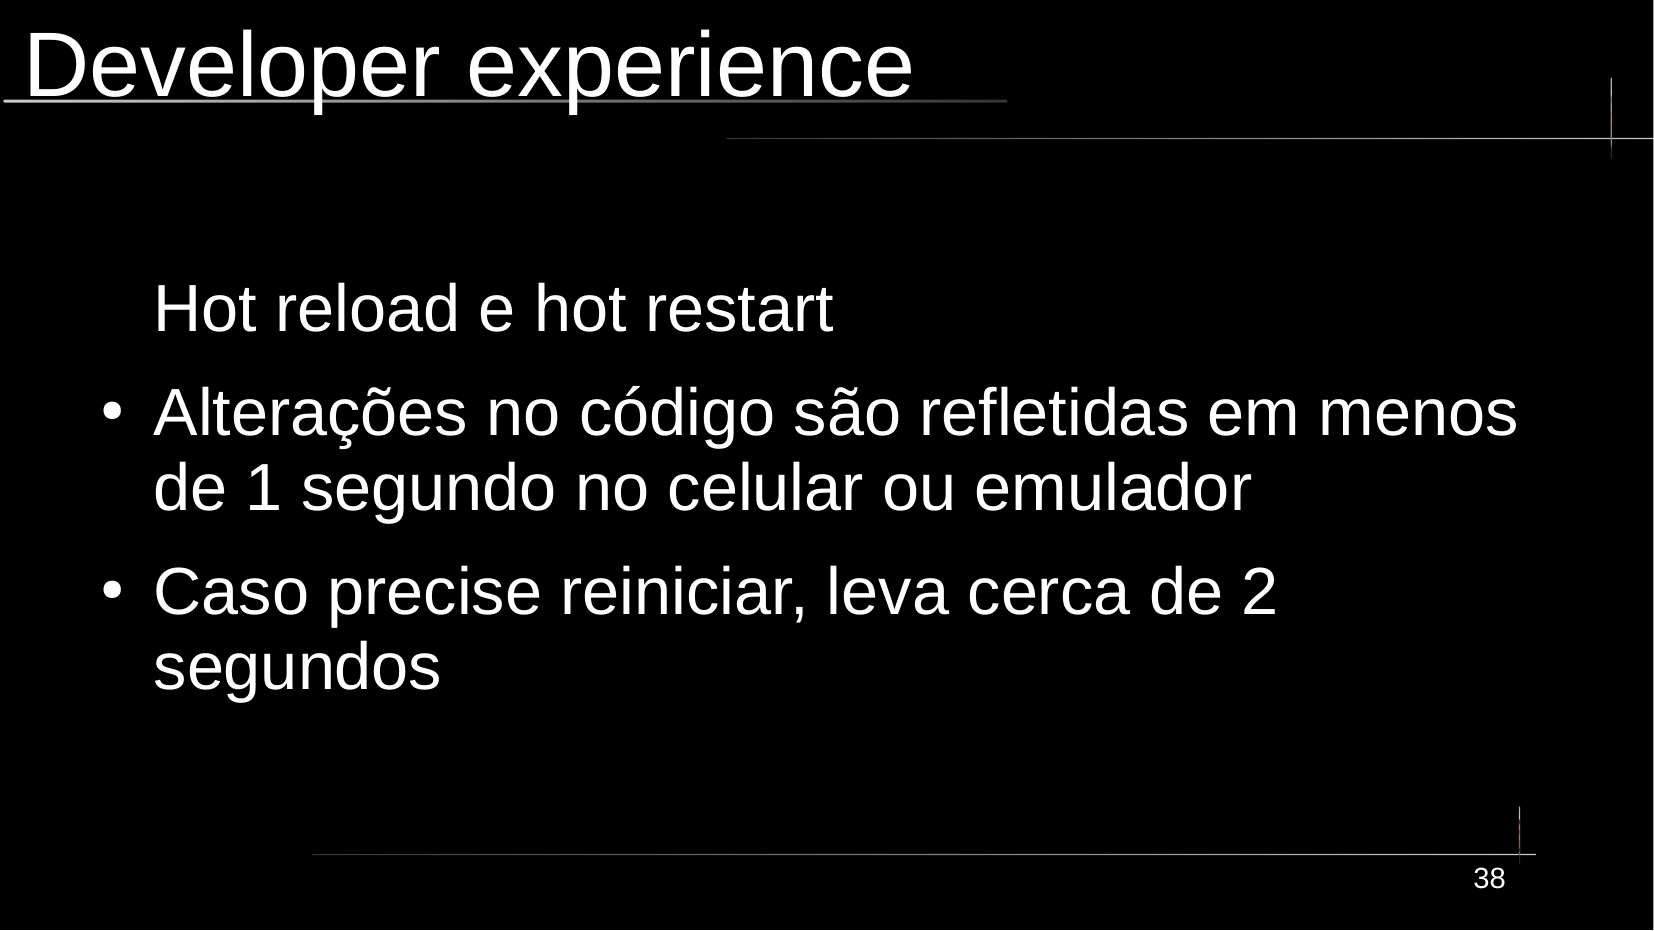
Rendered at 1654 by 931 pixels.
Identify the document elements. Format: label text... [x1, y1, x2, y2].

title Developer experience [23, 11, 1589, 119]
subtitle Hot reload e hot restart Alterações no código são refletidas em menos de 1 segundo no celular ou emulador Caso precise reiniciar, leva cerca de 2 segundos [82, 181, 1571, 794]
